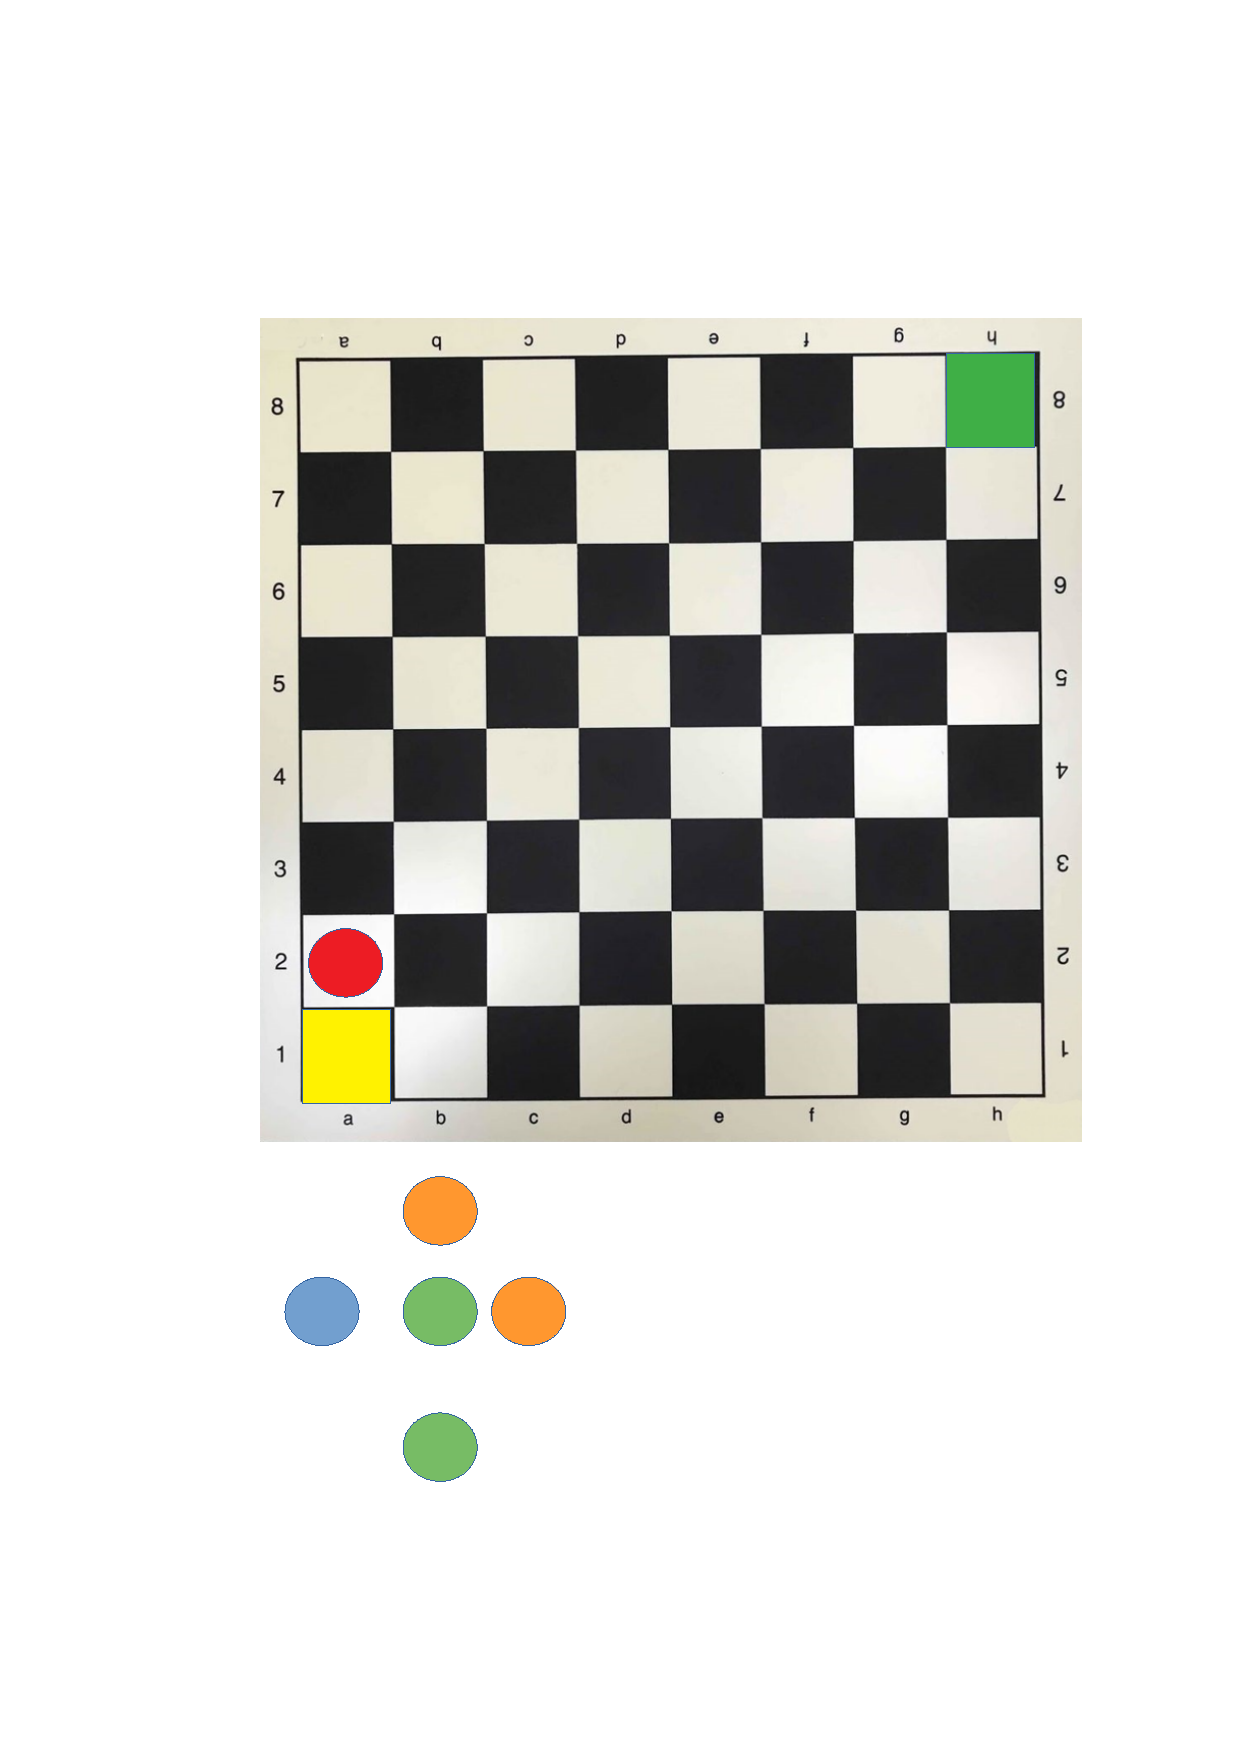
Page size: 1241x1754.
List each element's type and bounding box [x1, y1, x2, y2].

text_box [946, 353, 1035, 448]
text_box [403, 1412, 478, 1482]
text_box [491, 1277, 566, 1346]
text_box [403, 1277, 478, 1346]
text_box [284, 1277, 360, 1346]
text_box [403, 1176, 478, 1246]
text_box [302, 1009, 391, 1104]
text_box [308, 928, 383, 998]
picture [260, 318, 1082, 1143]
